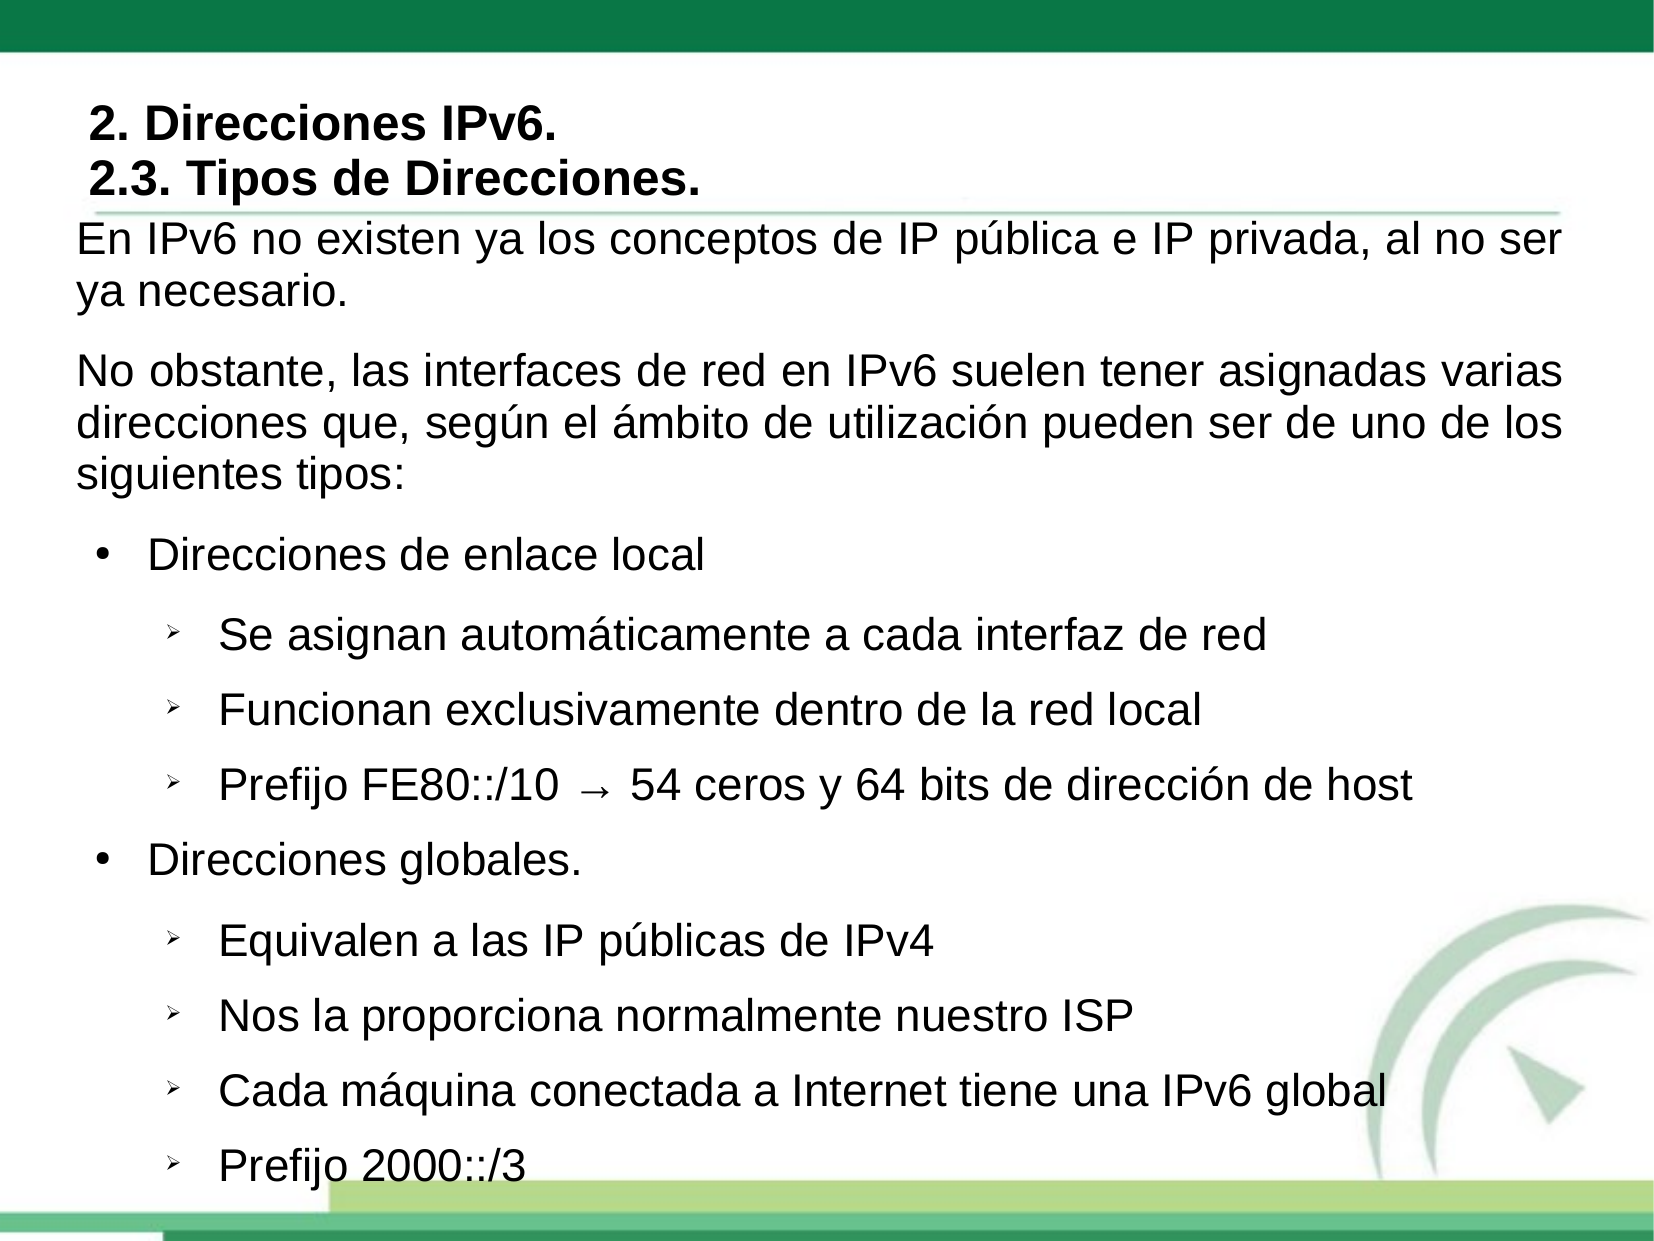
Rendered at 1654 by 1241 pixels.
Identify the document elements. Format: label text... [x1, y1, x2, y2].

list En IPv6 no existen ya los conceptos de IP pública e IP privada, al no ser ya necesario. No obstante, las interfaces de red en IPv6 suelen tener asignadas varias direcciones que, según el ámbito de utilización pueden ser de uno de los siguientes tipos: Direcciones de enlace local Se asignan automáticamente a cada interfaz de red Funcionan exclusivamente dentro de la red local Prefijo FE80::/10 → 54 ceros y 64 bits de dirección de host Direcciones globales. Equivalen a las IP públicas de IPv4 Nos la proporciona normalmente nuestro ISP Cada máquina conectada a Internet tiene una IPv6 global Prefijo 2000::/3 [76, 213, 1565, 1241]
picture [0, 0, 1654, 1241]
title 2. Direcciones IPv6. 2.3. Tipos de Direcciones. [88, 46, 1577, 254]
